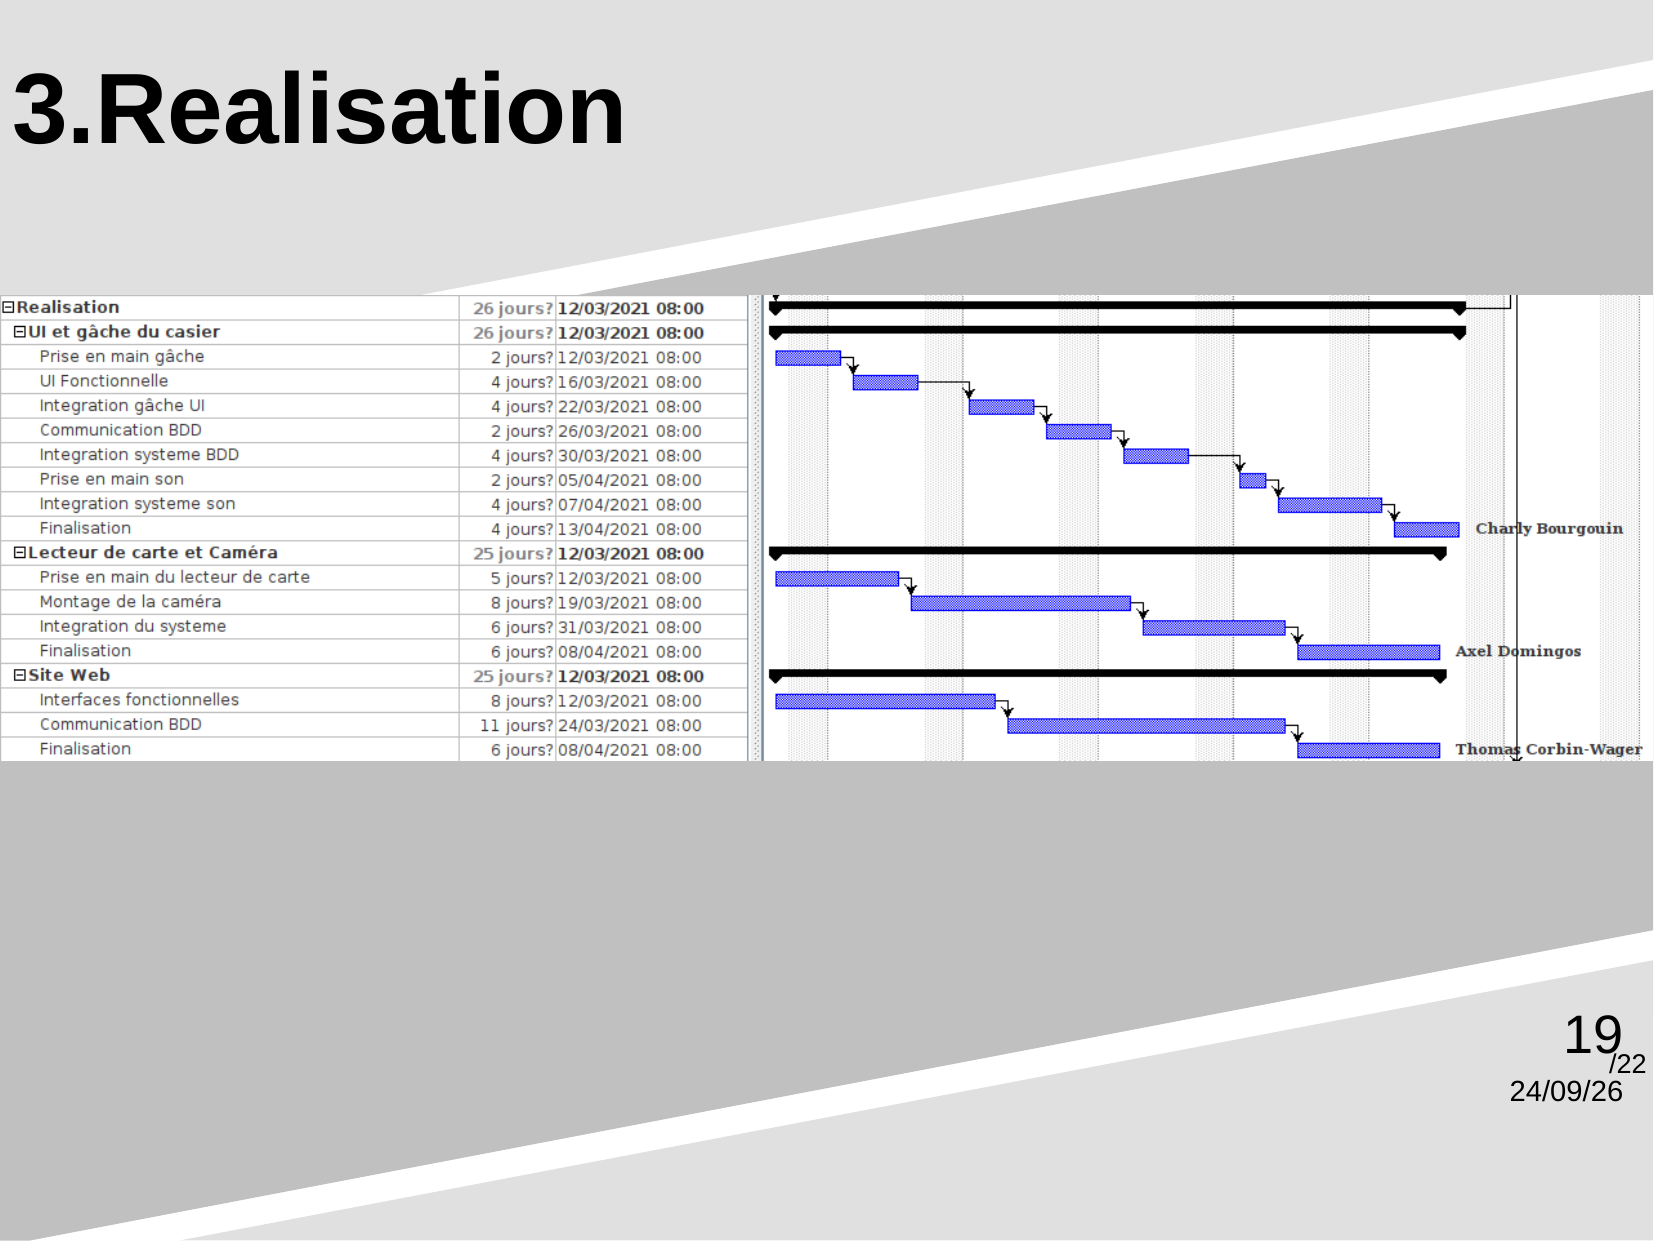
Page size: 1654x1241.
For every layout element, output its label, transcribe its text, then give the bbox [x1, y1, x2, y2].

picture [0, 295, 1653, 761]
text_box /22 [1594, 1041, 1653, 1087]
title 3.Realisation [12, 5, 1501, 213]
